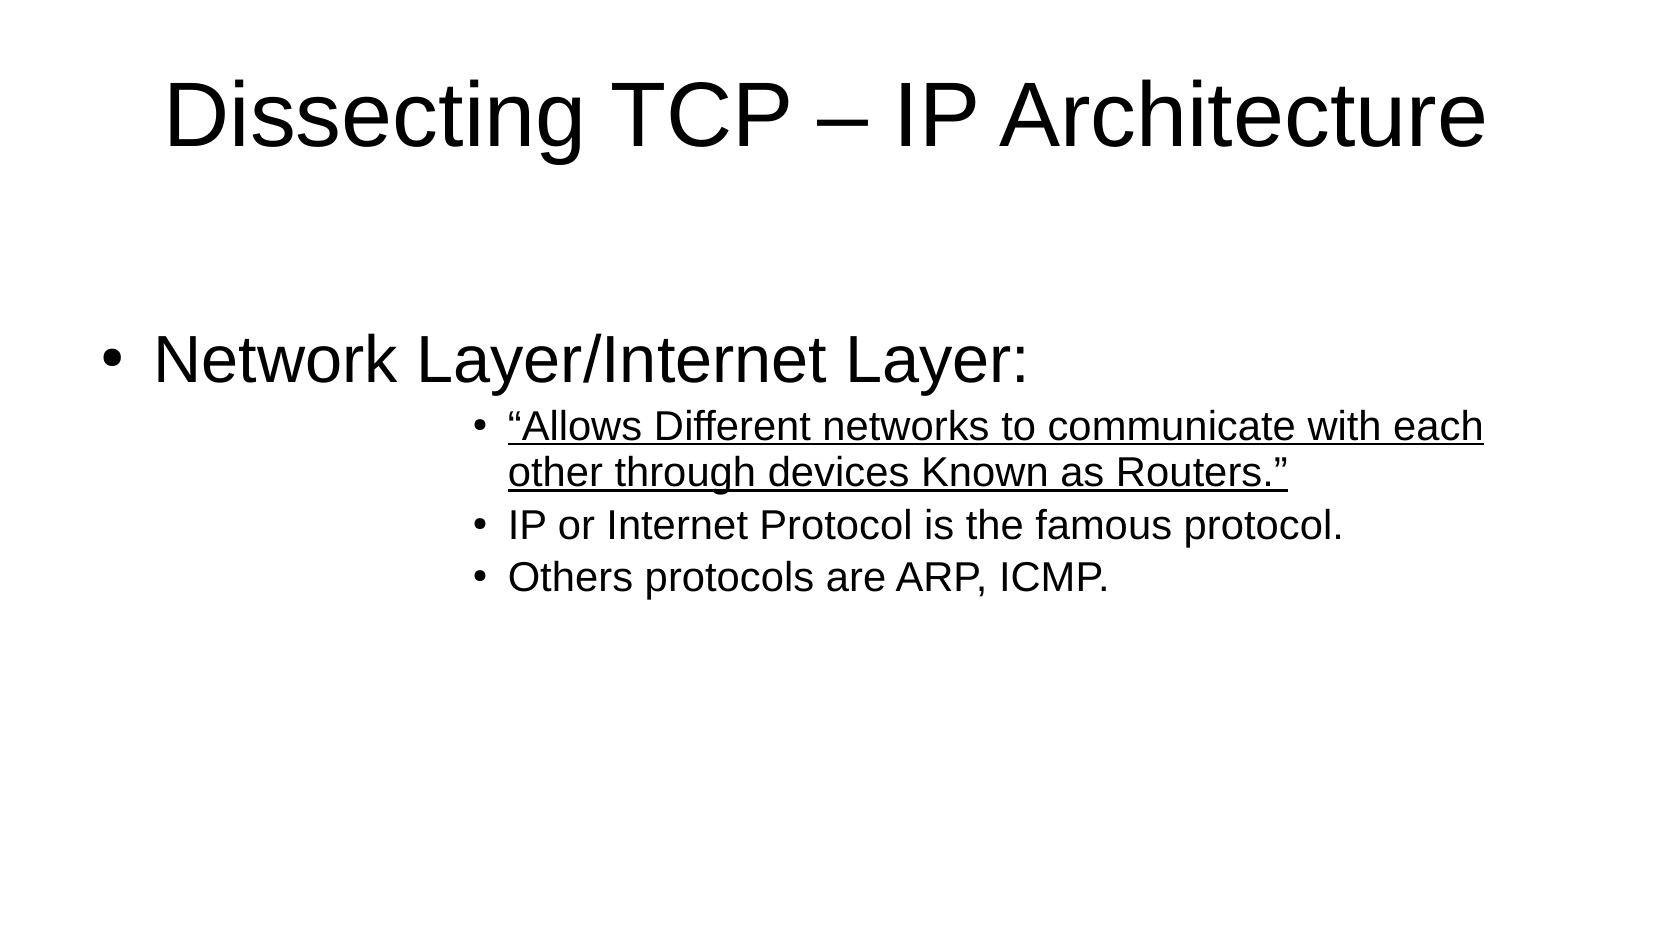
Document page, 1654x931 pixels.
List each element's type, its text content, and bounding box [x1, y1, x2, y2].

list Network Layer/Internet Layer: “Allows Different networks to communicate with each other through devices Known as Routers.” IP or Internet Protocol is the famous protocol. Others protocols are ARP, ICMP. [82, 217, 1571, 758]
title Dissecting TCP – IP Architecture [82, 37, 1571, 193]
